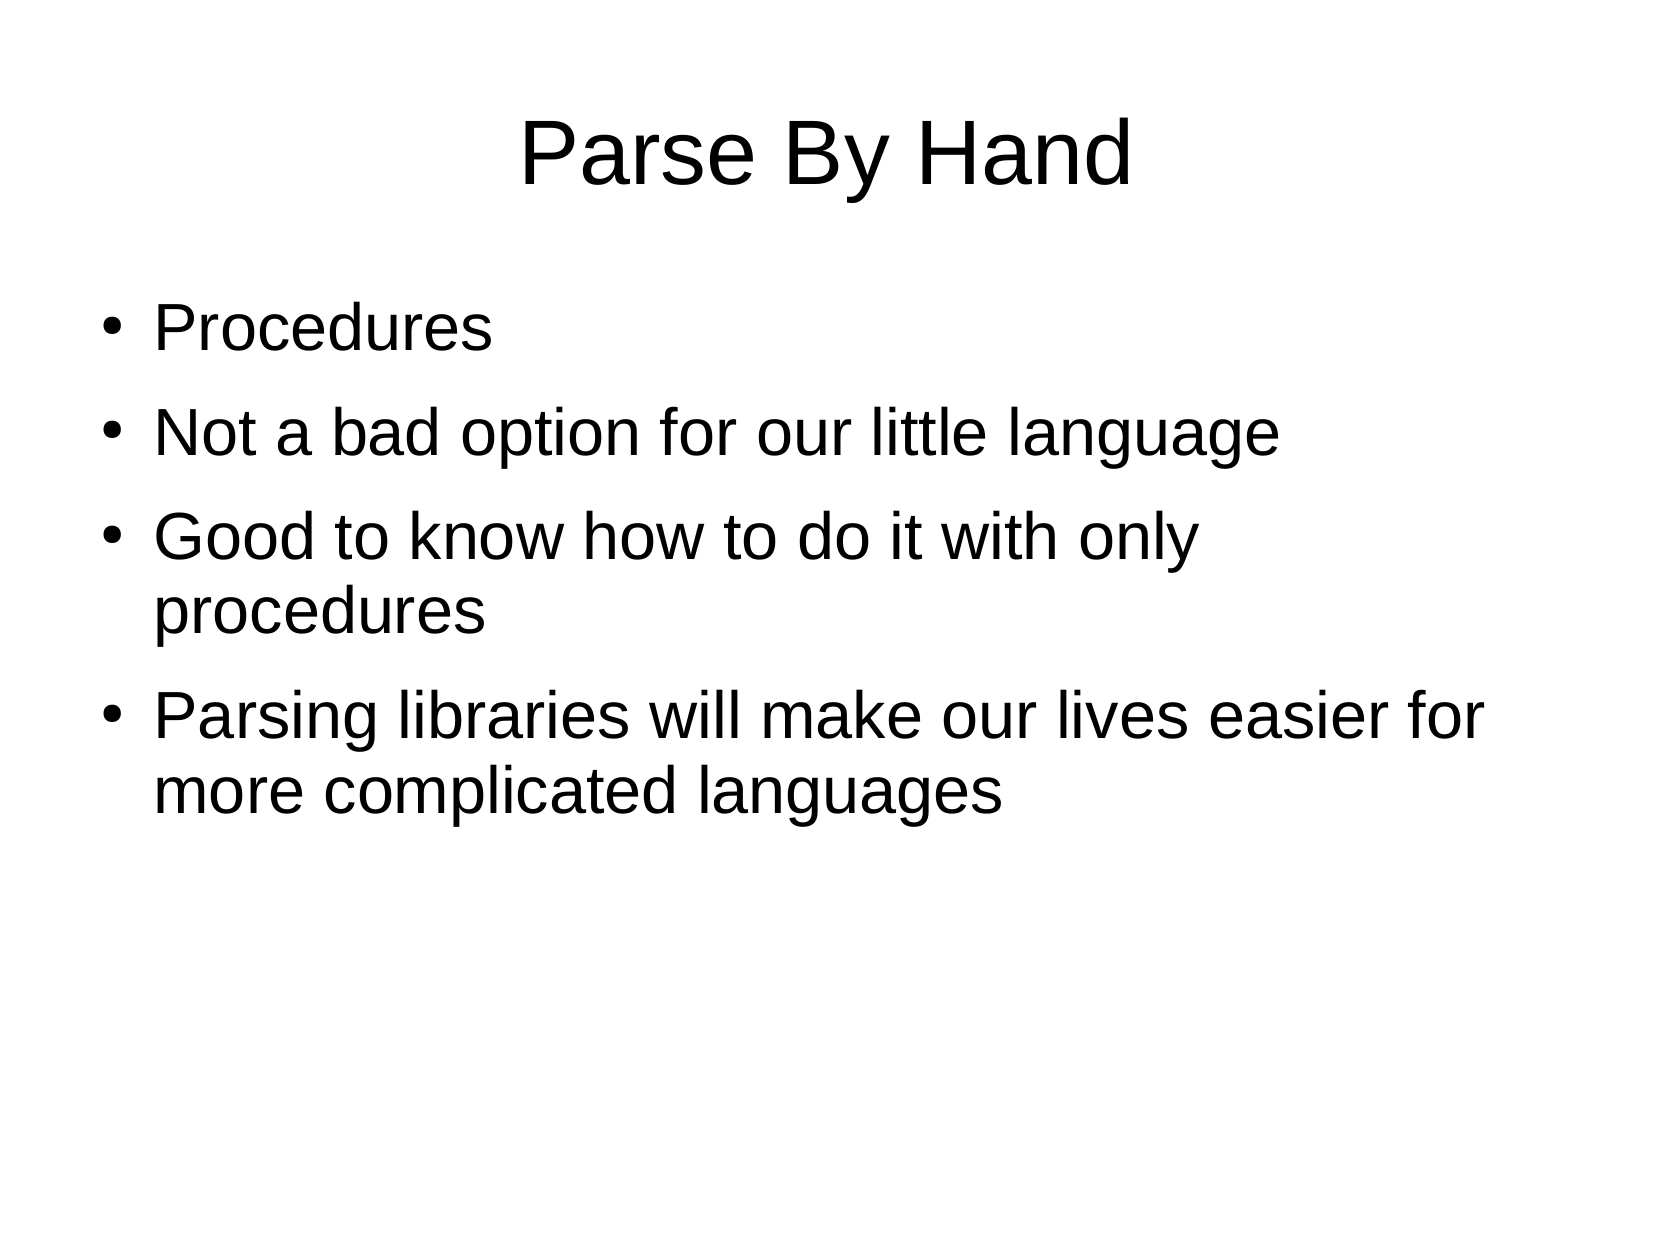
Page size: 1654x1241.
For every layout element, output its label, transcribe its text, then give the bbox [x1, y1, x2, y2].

title Parse By Hand [82, 49, 1571, 257]
list Procedures Not a bad option for our little language Good to know how to do it with only procedures Parsing libraries will make our lives easier for more complicated languages [82, 290, 1538, 1010]
